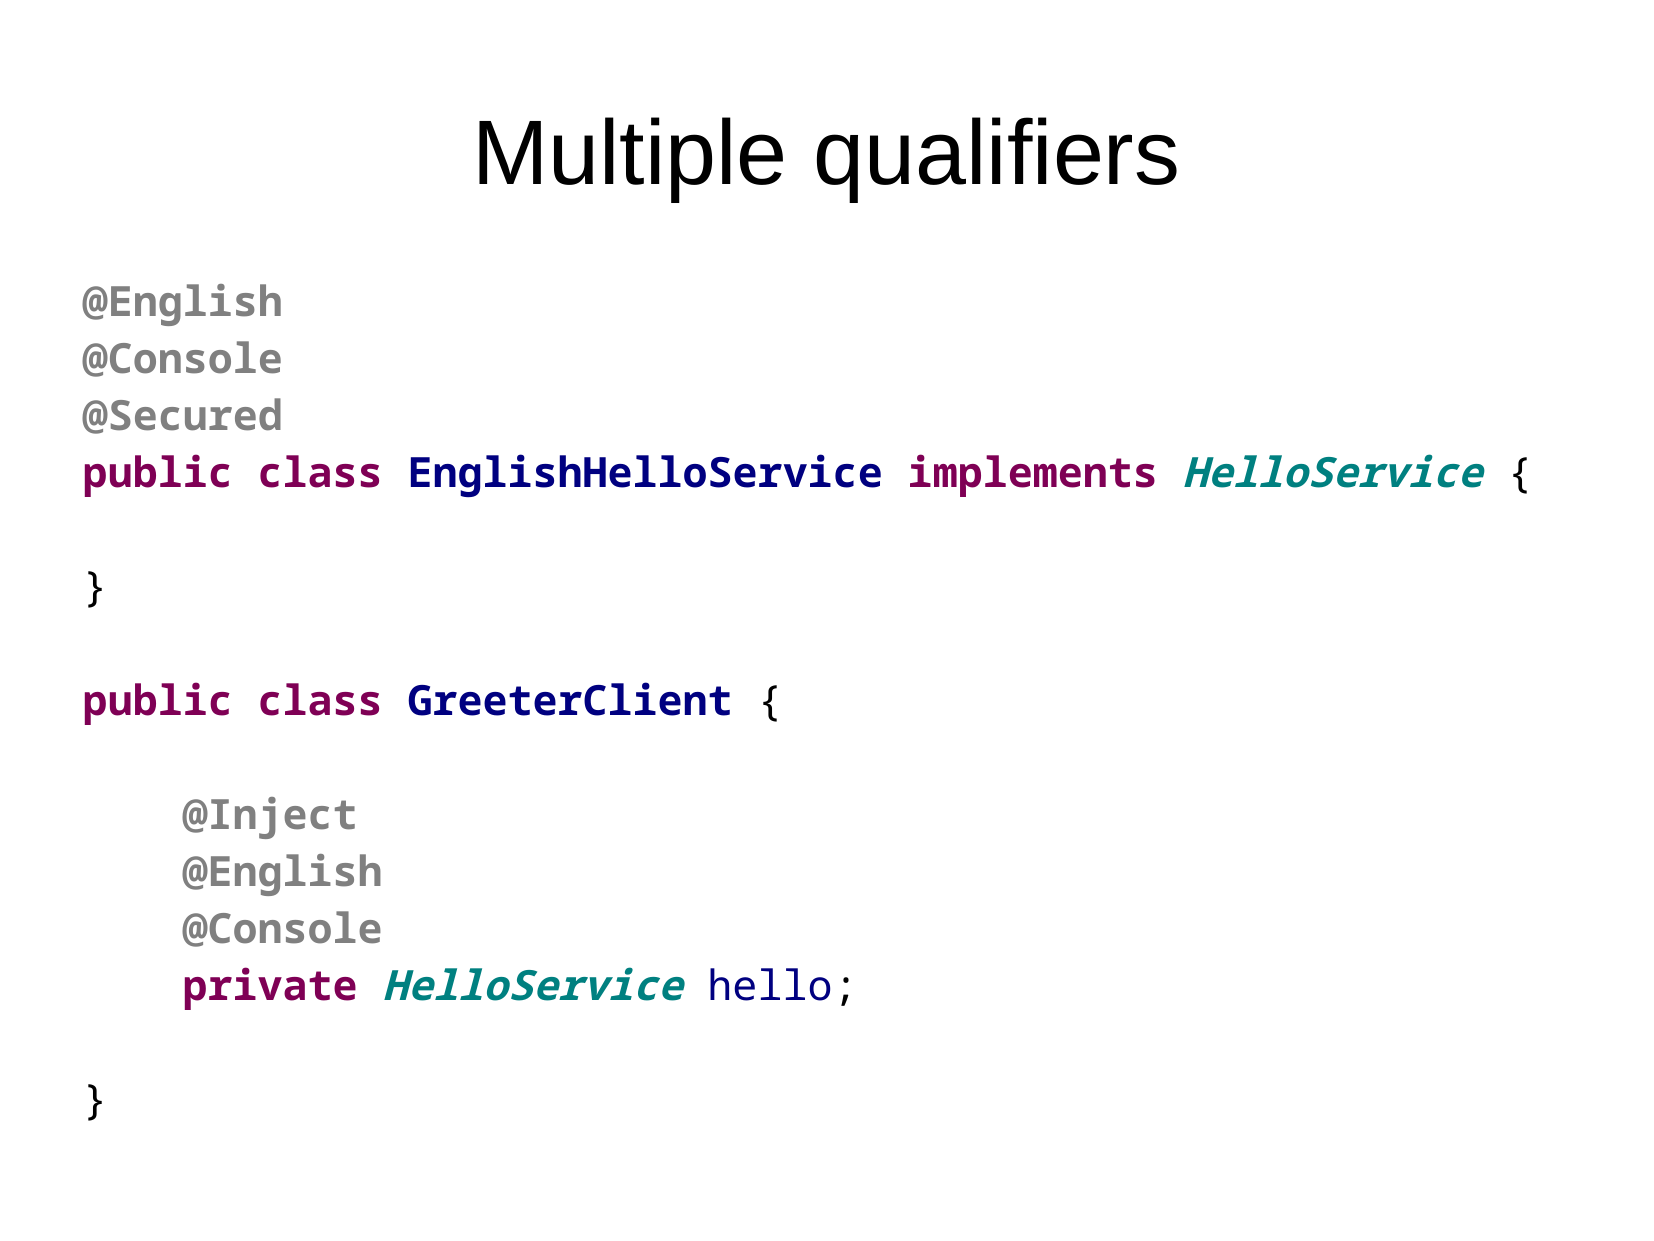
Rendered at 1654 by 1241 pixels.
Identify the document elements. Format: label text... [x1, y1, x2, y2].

list @English @Console @Secured public class EnglishHelloService implements HelloService { } public class GreeterClient { @Inject @English @Console private HelloService hello; } [82, 289, 1571, 1109]
title Multiple qualifiers [82, 49, 1571, 257]
